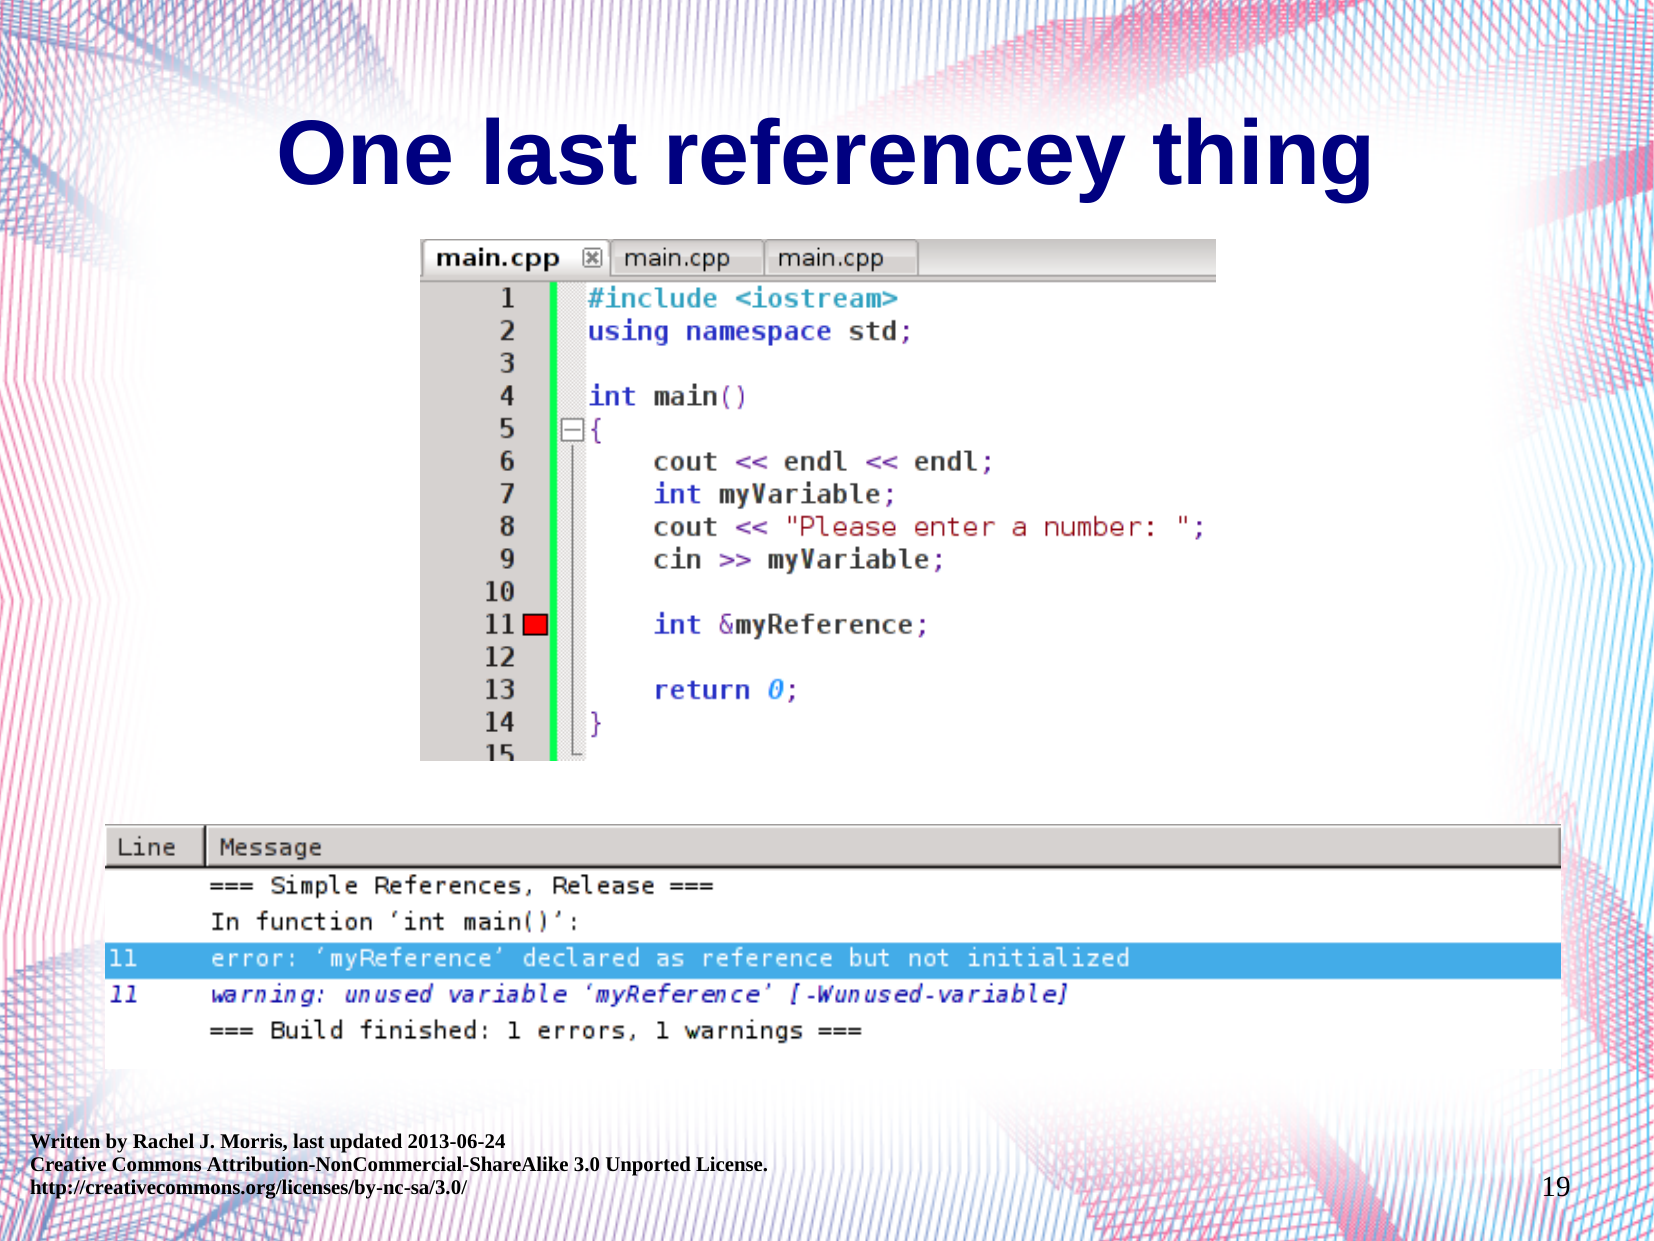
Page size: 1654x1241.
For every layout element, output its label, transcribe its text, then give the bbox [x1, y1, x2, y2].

picture [0, 0, 1654, 1241]
title One last referencey thing [82, 49, 1571, 257]
